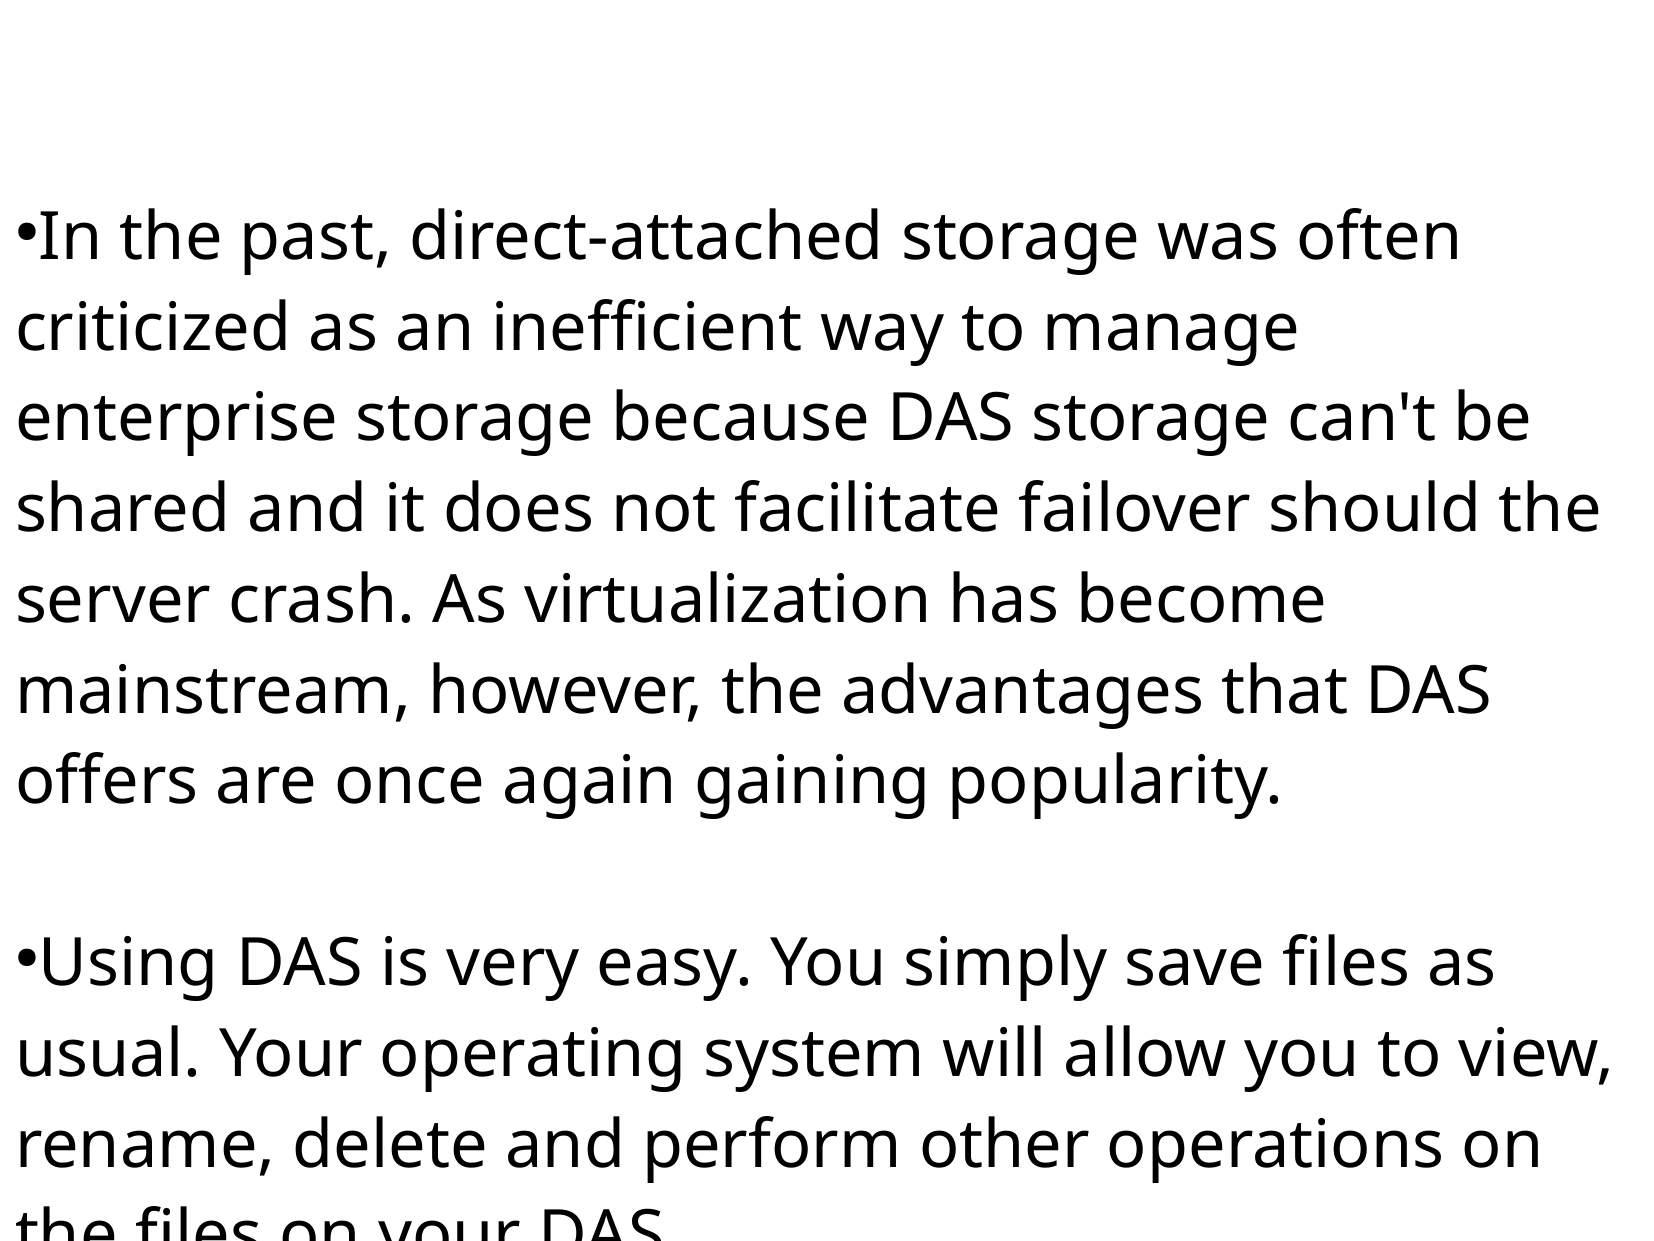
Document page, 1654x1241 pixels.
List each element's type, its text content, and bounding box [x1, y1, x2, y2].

text_box In the past, direct-attached storage was often criticized as an inefficient way to manage enterprise storage because DAS storage can't be shared and it does not facilitate failover should the server crash. As virtualization has become mainstream, however, the advantages that DAS offers are once again gaining popularity. Using DAS is very easy. You simply save files as usual. Your operating system will allow you to view, rename, delete and perform other operations on the files on your DAS. [0, 181, 1654, 1241]
